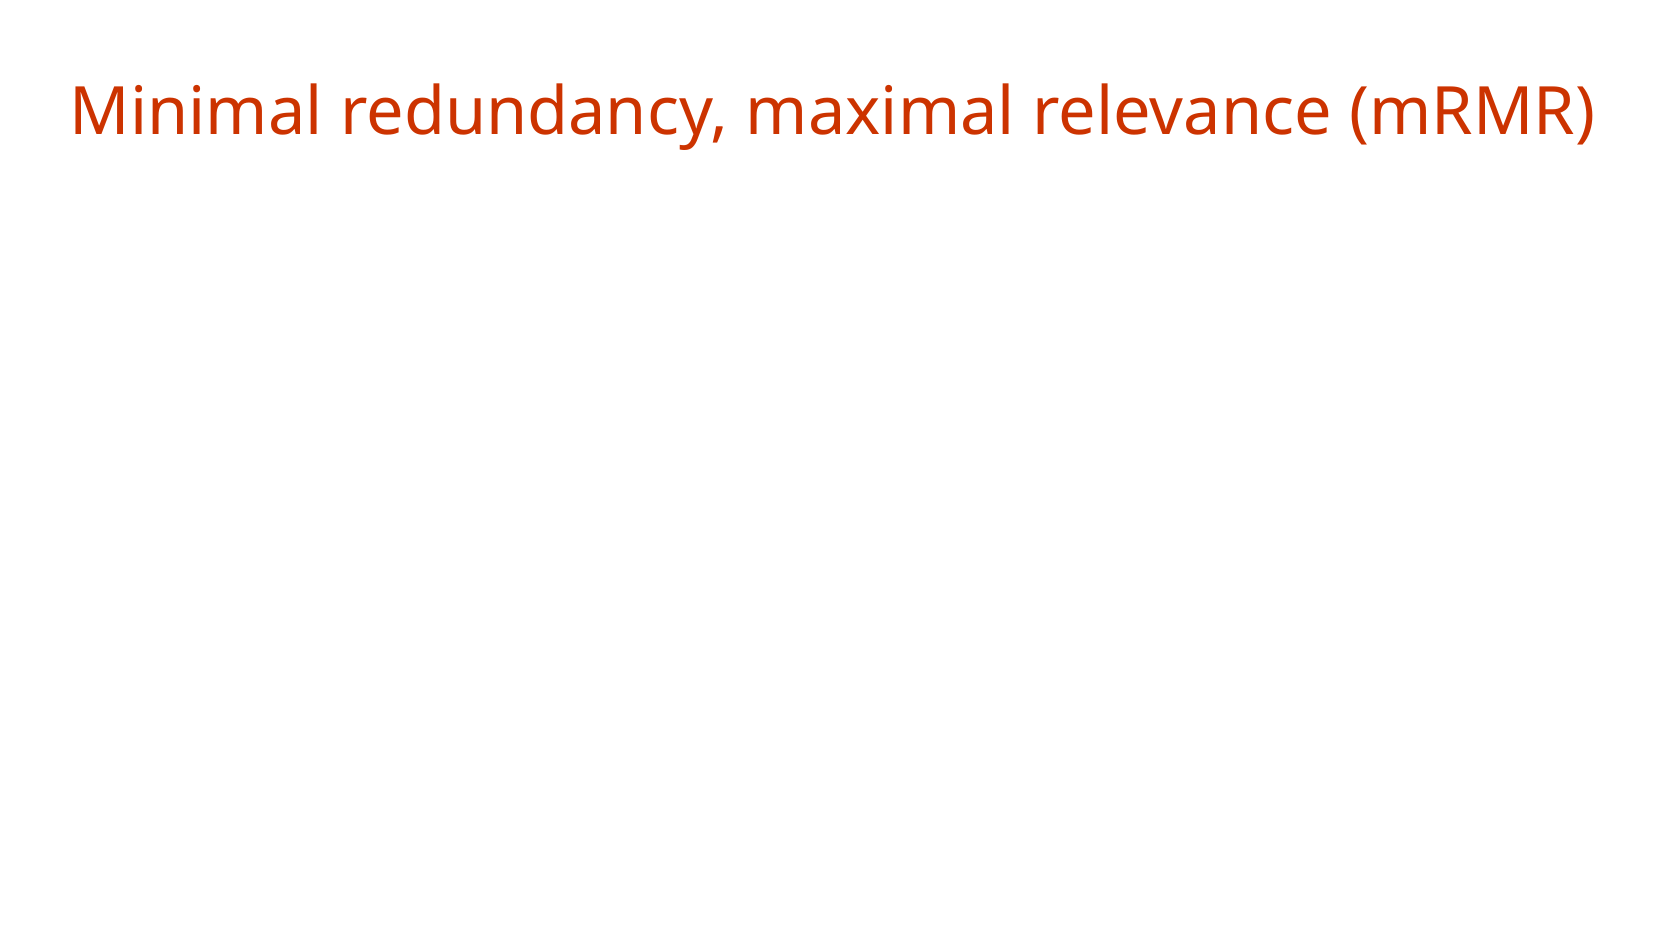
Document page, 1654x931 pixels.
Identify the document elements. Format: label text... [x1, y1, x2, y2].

text_box Minimal redundancy, maximal relevance (mRMR) [54, 55, 1454, 152]
